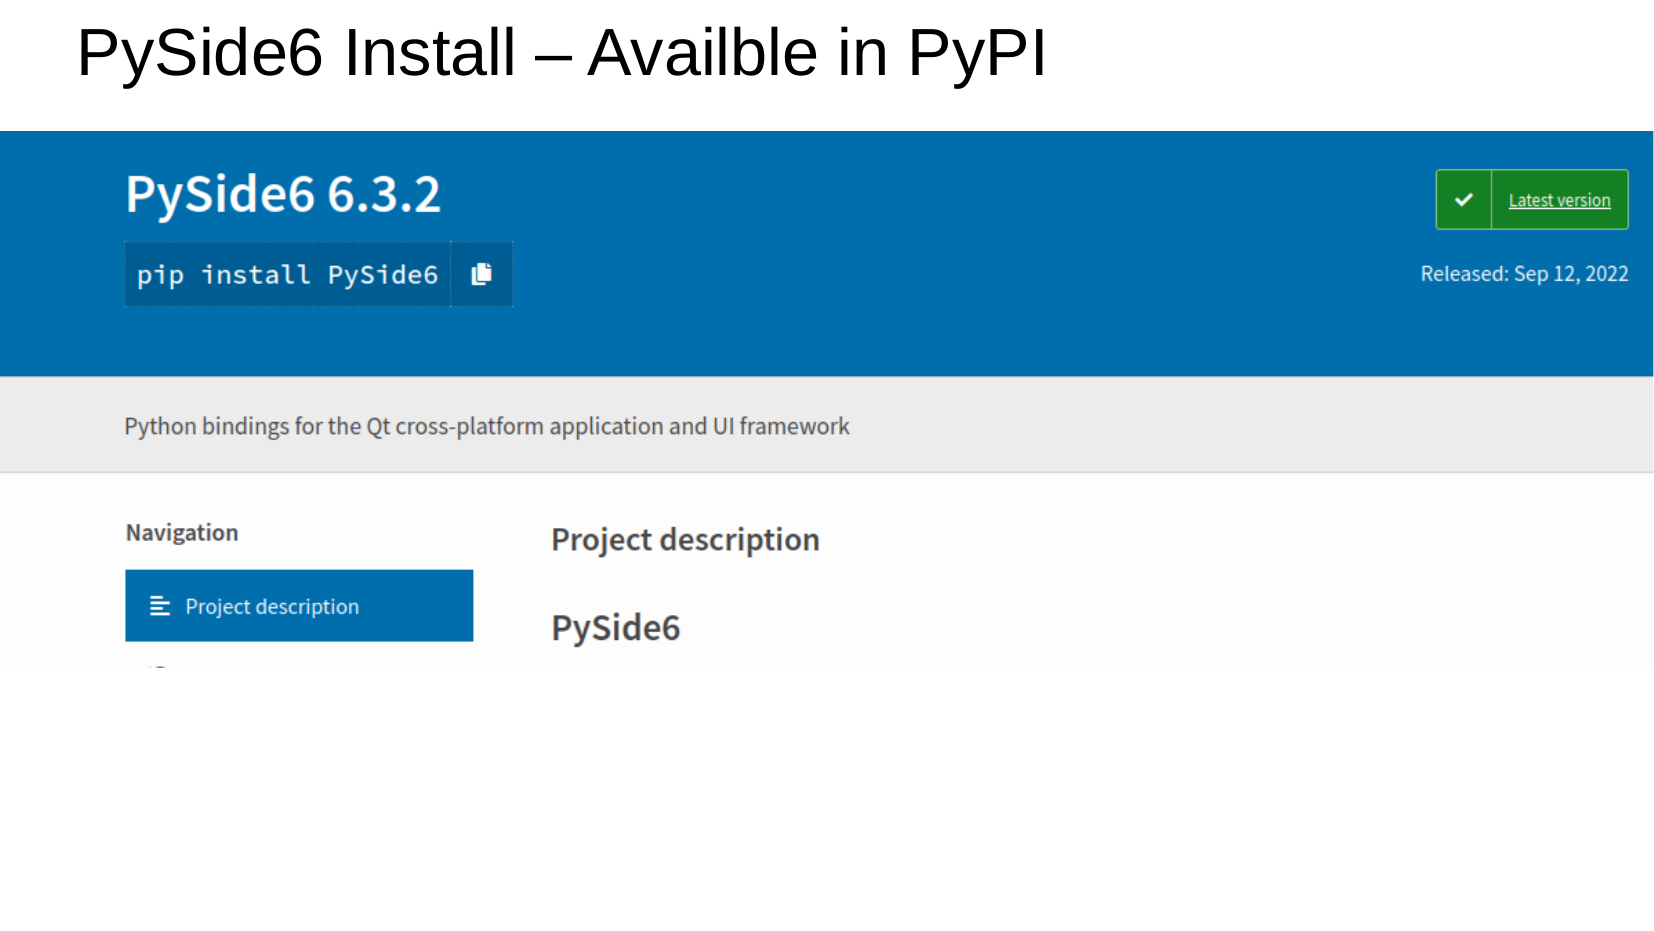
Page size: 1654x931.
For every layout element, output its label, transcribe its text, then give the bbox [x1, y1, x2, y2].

picture [0, 131, 1654, 668]
subtitle PySide6 Install – Availble in PyPI [76, 14, 1625, 117]
